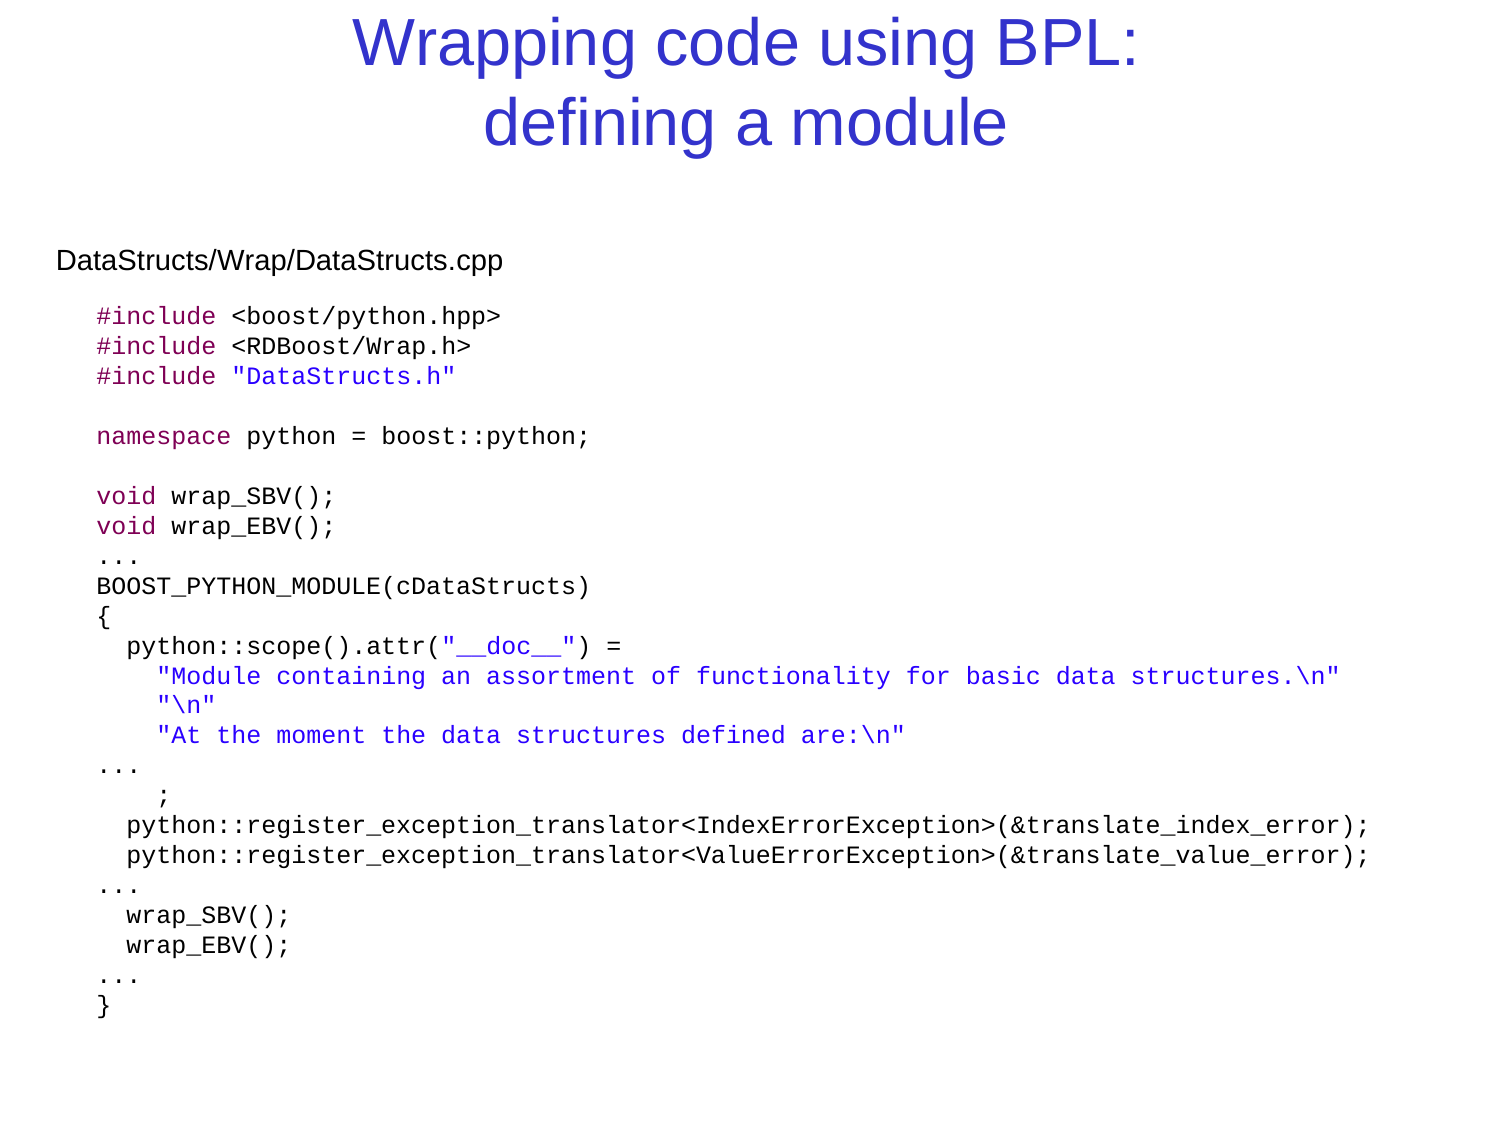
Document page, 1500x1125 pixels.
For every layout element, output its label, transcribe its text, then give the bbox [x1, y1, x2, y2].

text_box #include <boost/python.hpp> #include <RDBoost/Wrap.h> #include "DataStructs.h" namespace python = boost::python; void wrap_SBV(); void wrap_EBV(); ... BOOST_PYTHON_MODULE(cDataStructs) { python::scope().attr("__doc__") = "Module containing an assortment of functionality for basic data structures.\n" "\n" "At the moment the data structures defined are:\n" ... ; python::register_exception_translator<IndexErrorException>(&translate_index_error); python::register_exception_translator<ValueErrorException>(&translate_value_error); ... wrap_SBV(); wrap_EBV(); ... } [81, 292, 1445, 1027]
text_box DataStructs/Wrap/DataStructs.cpp [40, 233, 519, 284]
title Wrapping code using BPL: defining a module [77, 0, 1416, 167]
